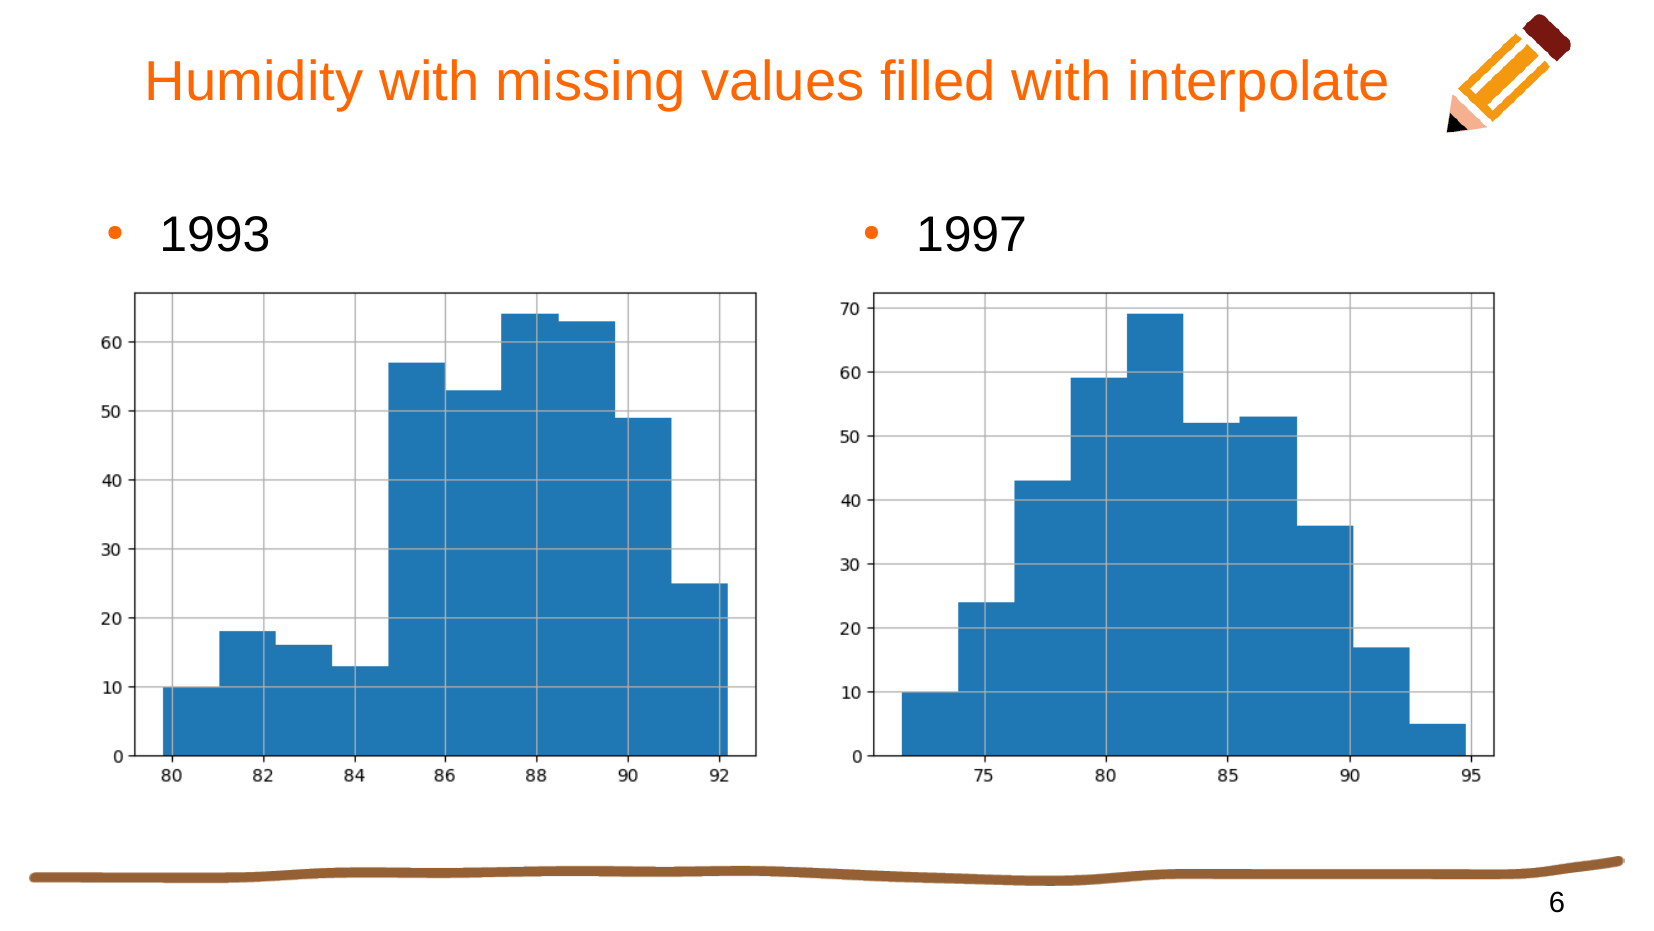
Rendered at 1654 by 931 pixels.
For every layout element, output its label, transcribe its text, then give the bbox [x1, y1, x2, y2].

title Humidity with missing values filled with interpolate [88, 29, 1447, 133]
picture [827, 280, 1506, 798]
list 1997 [845, 206, 1566, 266]
picture [88, 280, 768, 798]
list 1993 [88, 206, 809, 266]
picture [1446, 14, 1571, 133]
picture [29, 856, 1625, 886]
